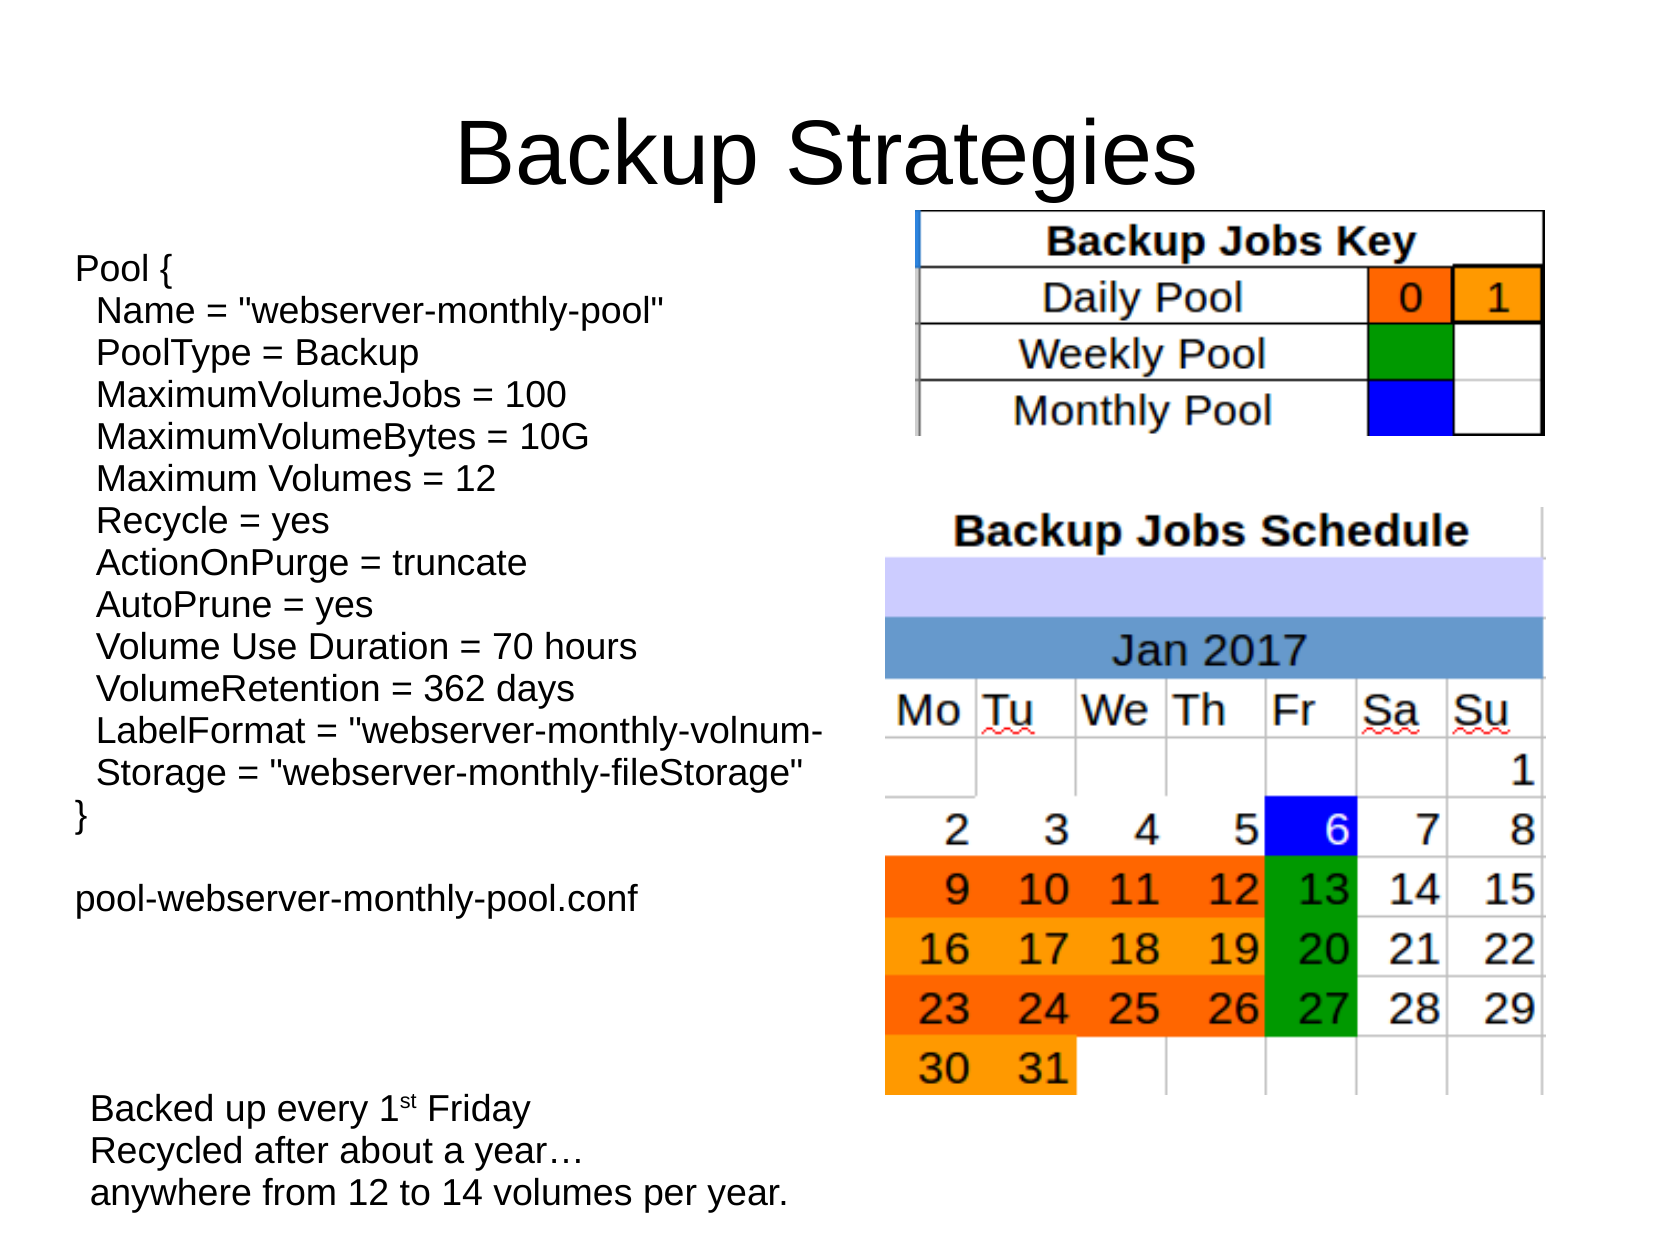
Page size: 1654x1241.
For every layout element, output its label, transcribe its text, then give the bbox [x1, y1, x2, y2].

picture [885, 507, 1546, 1096]
title Backup Strategies [82, 49, 1571, 257]
picture [915, 210, 1545, 436]
text_box Pool { Name = "webserver-monthly-pool" PoolType = Backup MaximumVolumeJobs = 100 MaximumVolumeBytes = 10G Maximum Volumes = 12 Recycle = yes ActionOnPurge = truncate AutoPrune = yes Volume Use Duration = 70 hours VolumeRetention = 362 days LabelFormat = "webserver-monthly-volnum- Storage = "webserver-monthly-fileStorage" } pool-webserver-monthly-pool.conf [60, 240, 839, 927]
text_box Backed up every 1st Friday Recycled after about a year… anywhere from 12 to 14 volumes per year. [75, 1080, 804, 1223]
